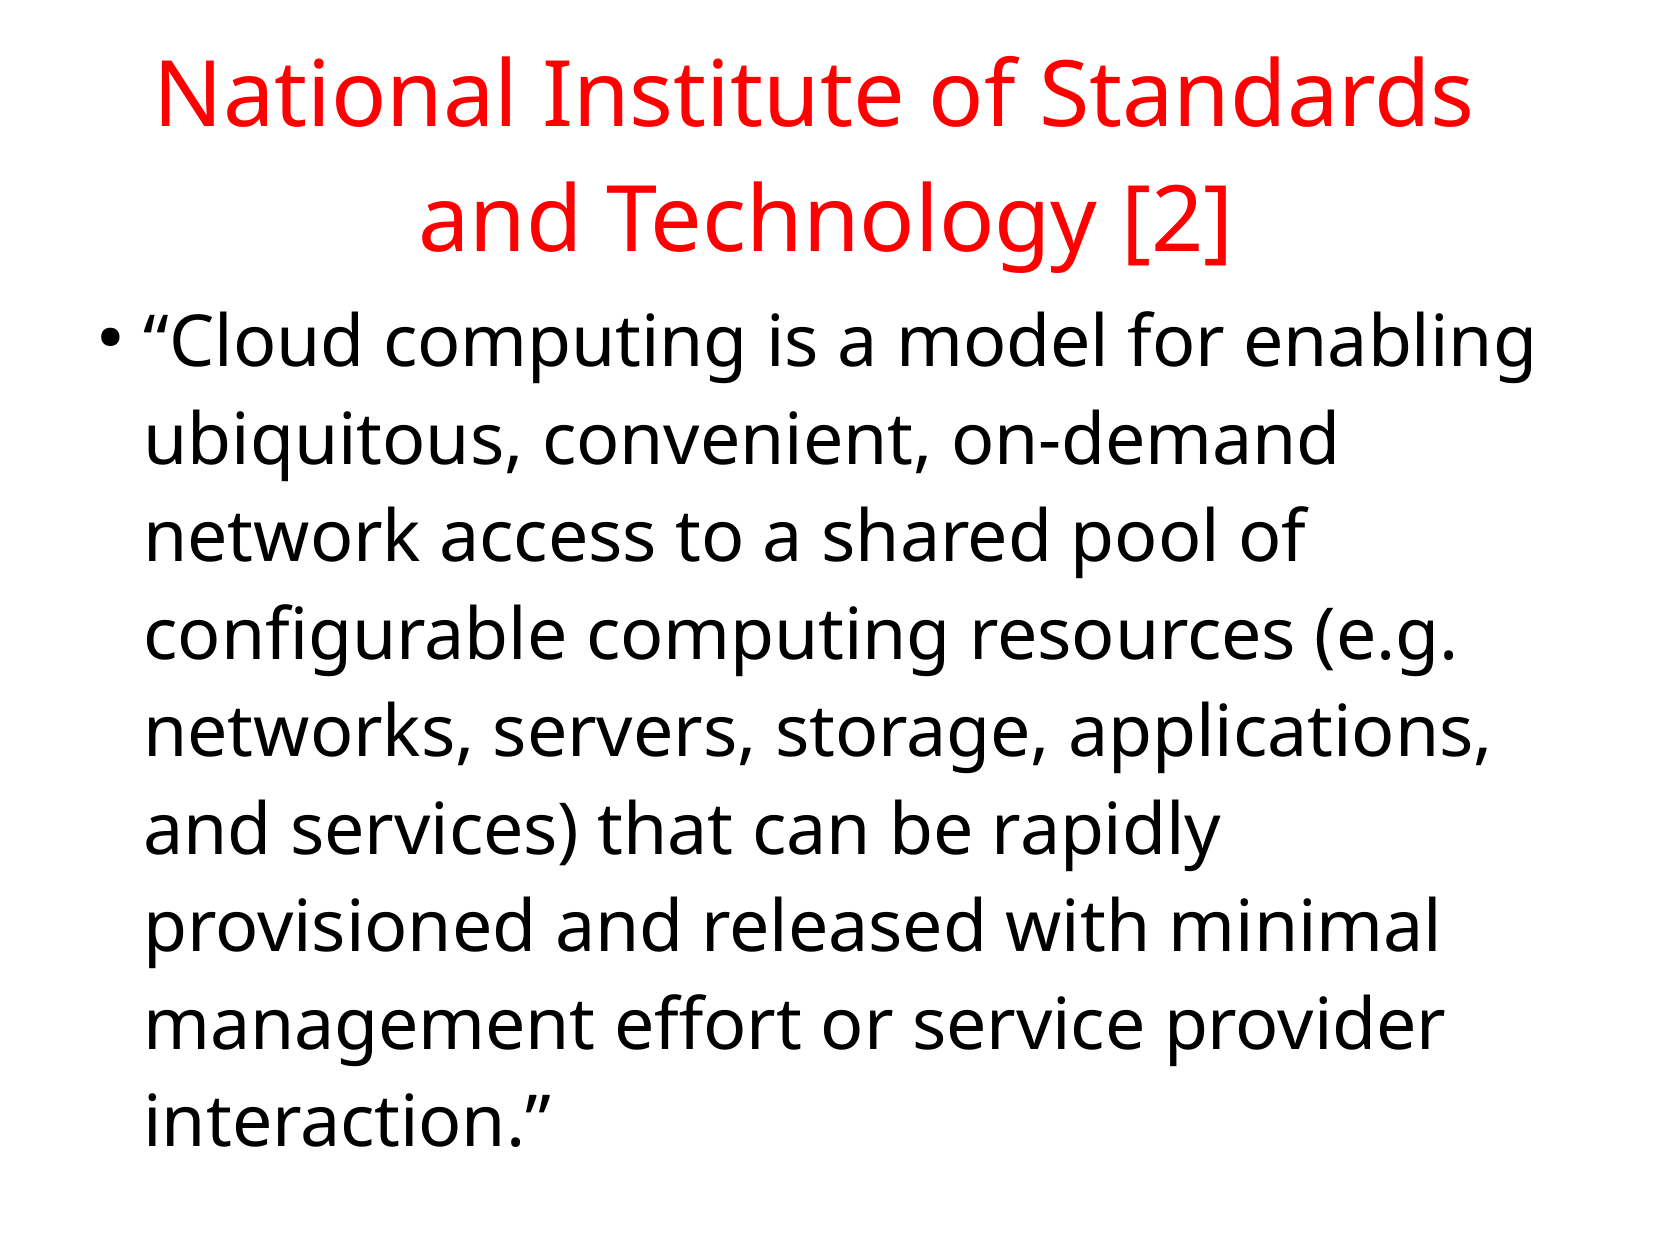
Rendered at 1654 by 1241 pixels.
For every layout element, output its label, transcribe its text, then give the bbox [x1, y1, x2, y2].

title National Institute of Standards and Technology [2] [82, 25, 1571, 281]
list “Cloud computing is a model for enabling ubiquitous, convenient, on-demand network access to a shared pool of configurable computing resources (e.g. networks, servers, storage, applications, and services) that can be rapidly provisioned and released with minimal management effort or service provider interaction.” [82, 290, 1538, 1182]
